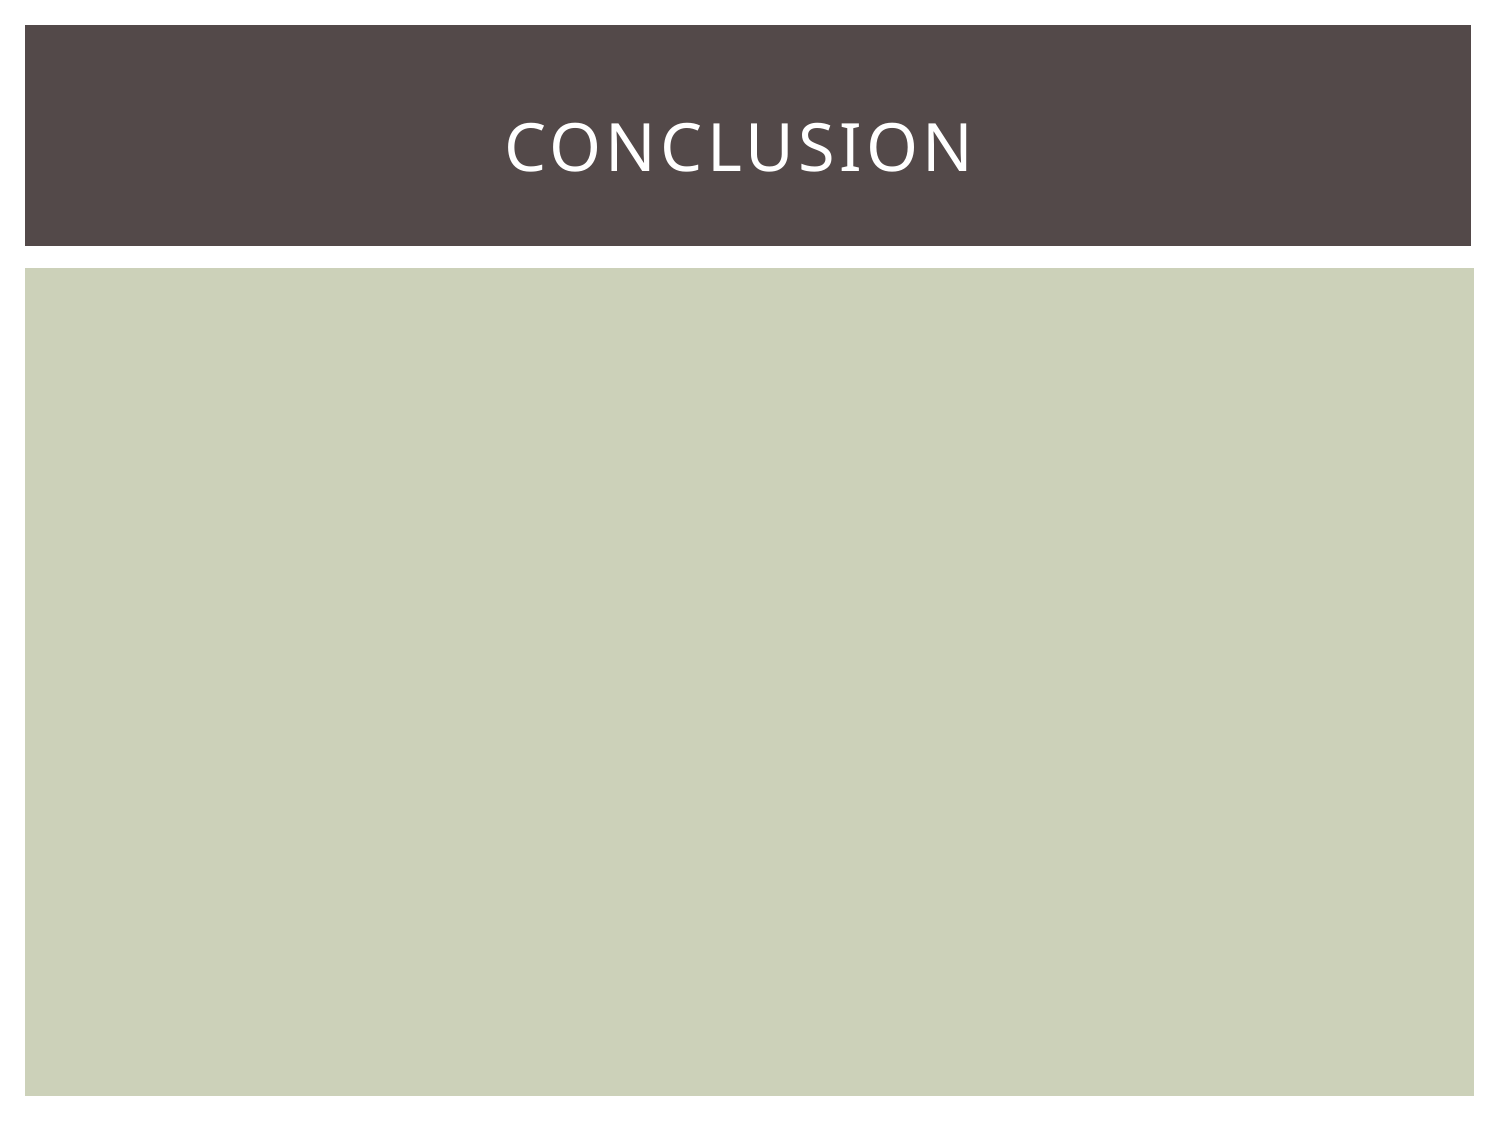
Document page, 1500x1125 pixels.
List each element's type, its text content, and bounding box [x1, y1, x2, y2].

title Conclusion [62, 58, 1438, 232]
